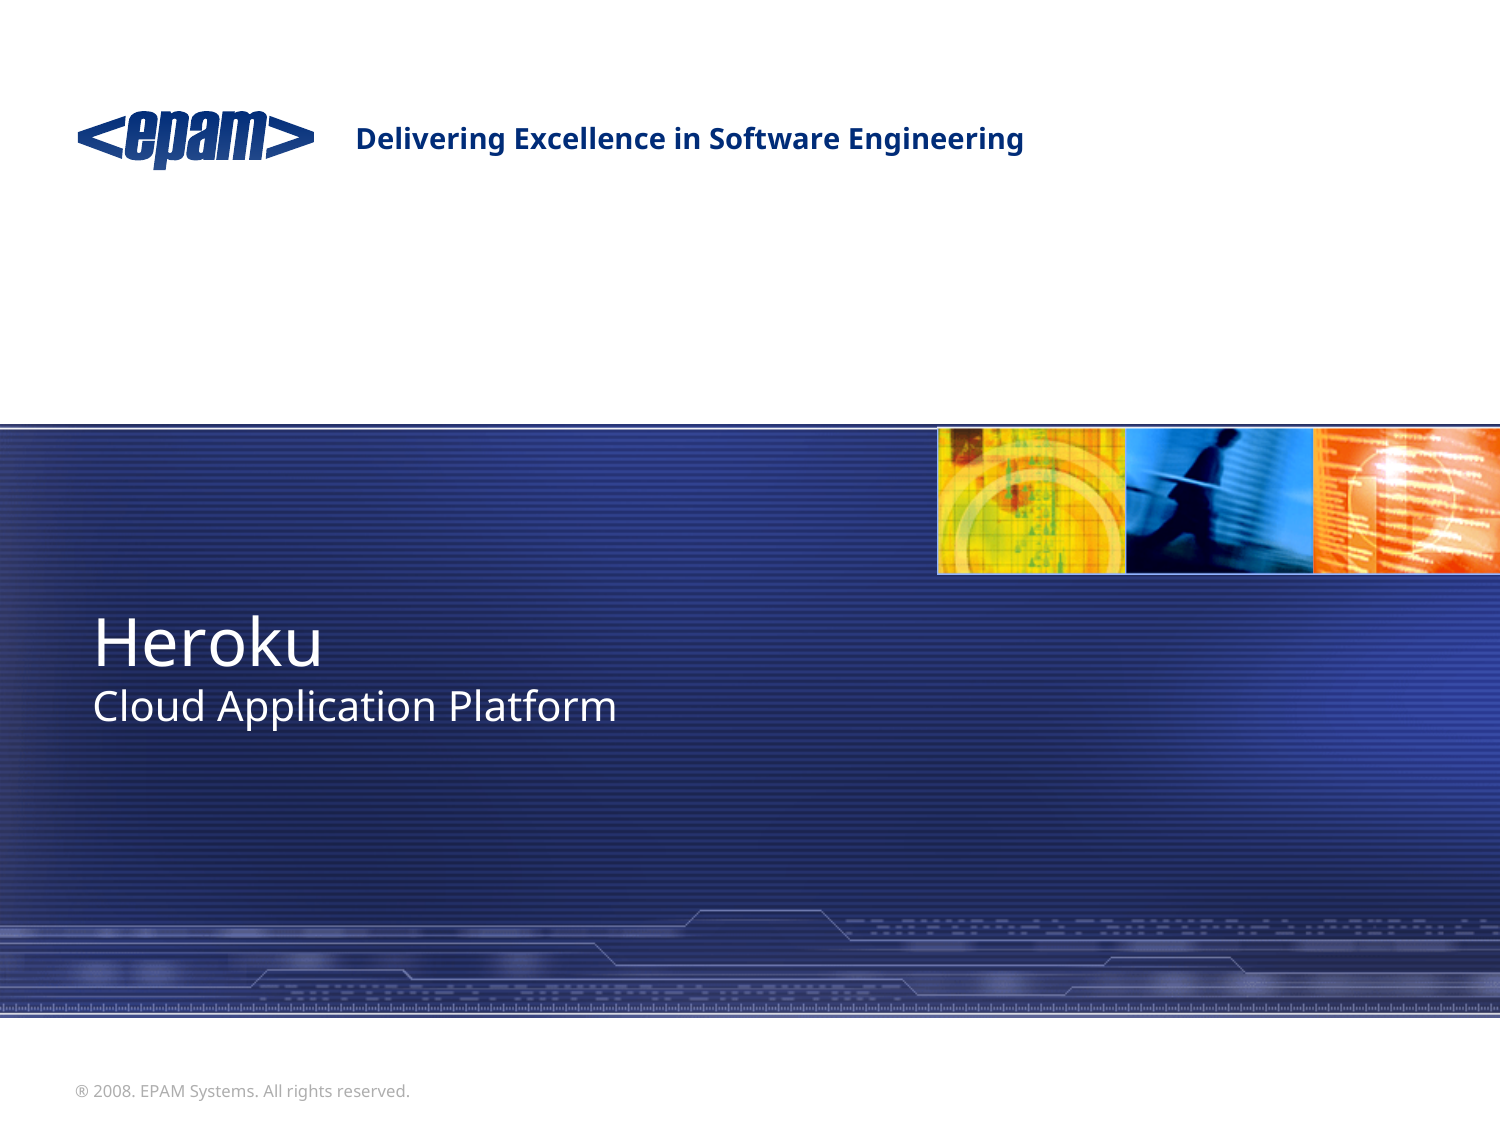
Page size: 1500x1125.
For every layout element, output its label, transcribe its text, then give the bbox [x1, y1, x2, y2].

text_box Heroku Cloud Application Platform [77, 583, 1396, 747]
picture [0, 425, 1500, 1018]
